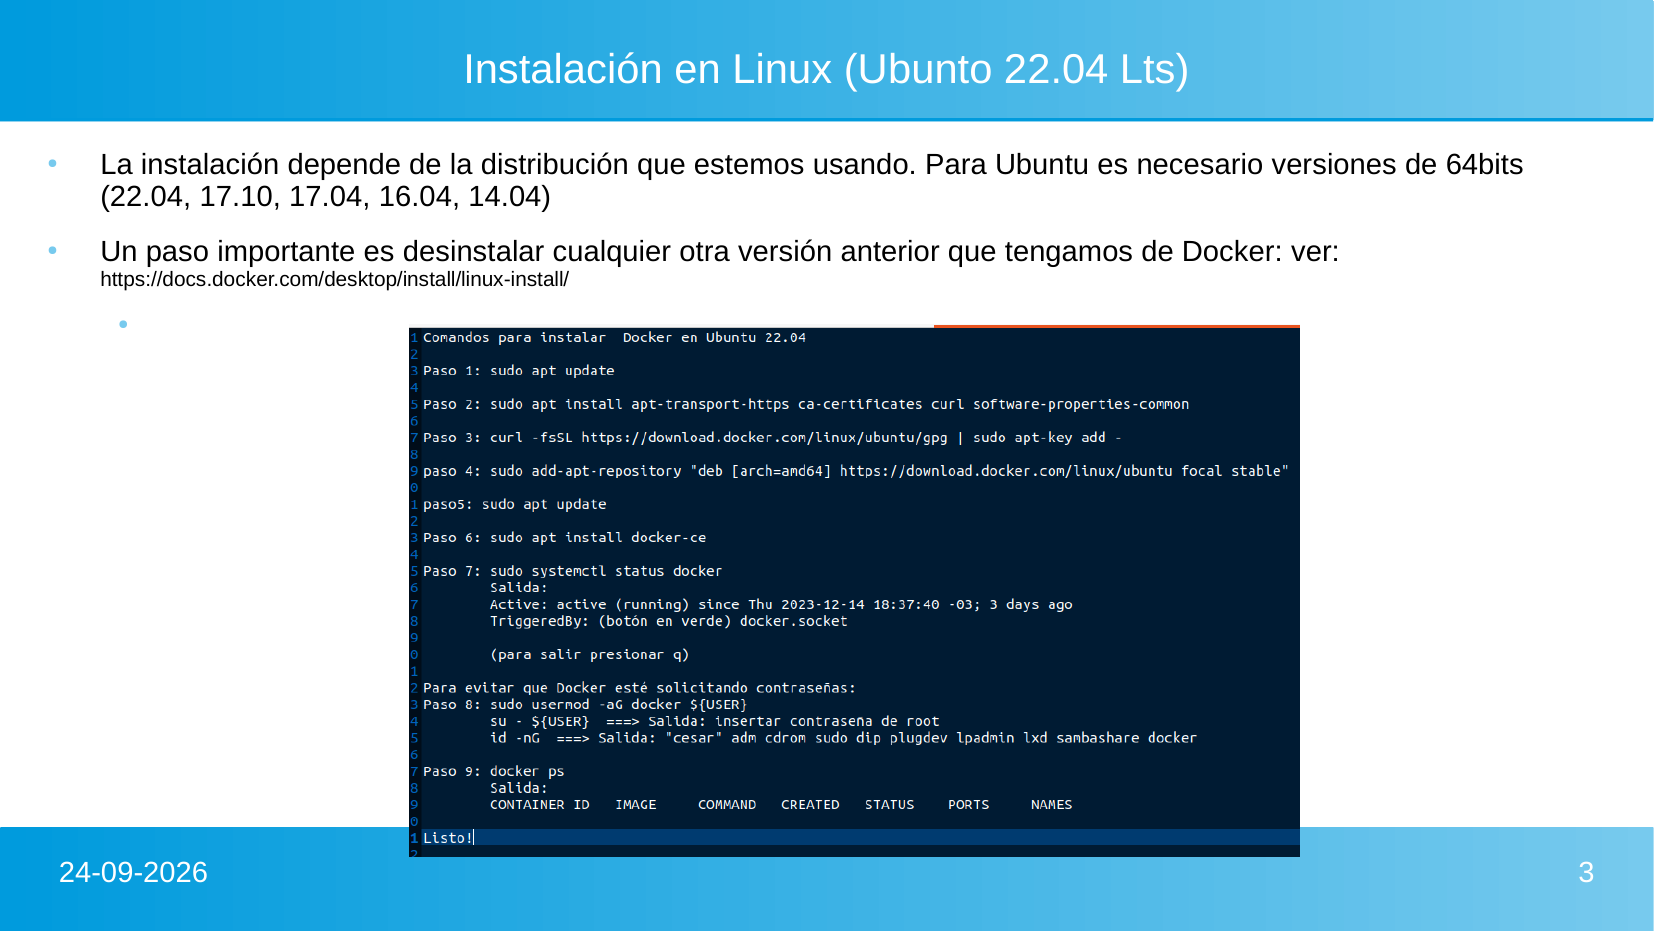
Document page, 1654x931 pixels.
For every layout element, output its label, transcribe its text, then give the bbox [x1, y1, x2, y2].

picture [409, 324, 1300, 857]
title Instalación en Linux (Ubunto 22.04 Lts) [59, 29, 1595, 108]
list La instalación depende de la distribución que estemos usando. Para Ubuntu es necesario versiones de 64bits (22.04, 17.10, 17.04, 16.04, 14.04) Un paso importante es desinstalar cualquier otra versión anterior que tengamos de Docker: ver: https://docs.docker.com/desktop/install/linux-install/ [29, 147, 1565, 739]
